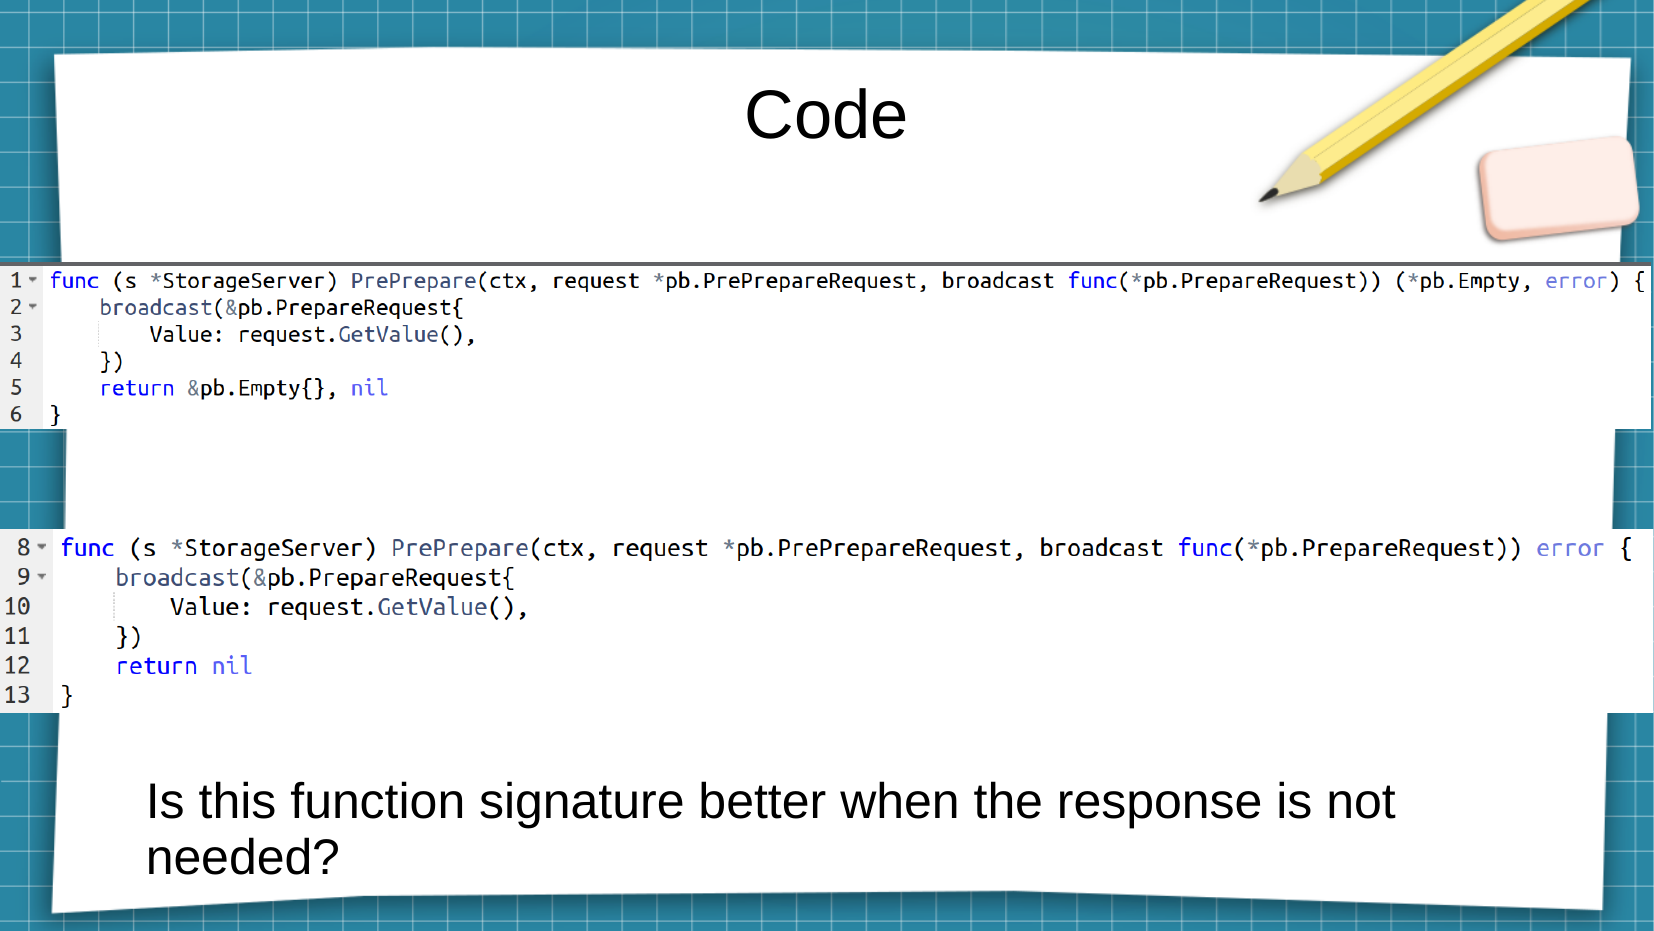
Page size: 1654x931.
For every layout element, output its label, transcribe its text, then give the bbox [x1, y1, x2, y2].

list Is this function signature better when the response is not needed? [75, 773, 1564, 931]
title Code [82, 37, 1571, 193]
picture [0, 0, 1654, 931]
